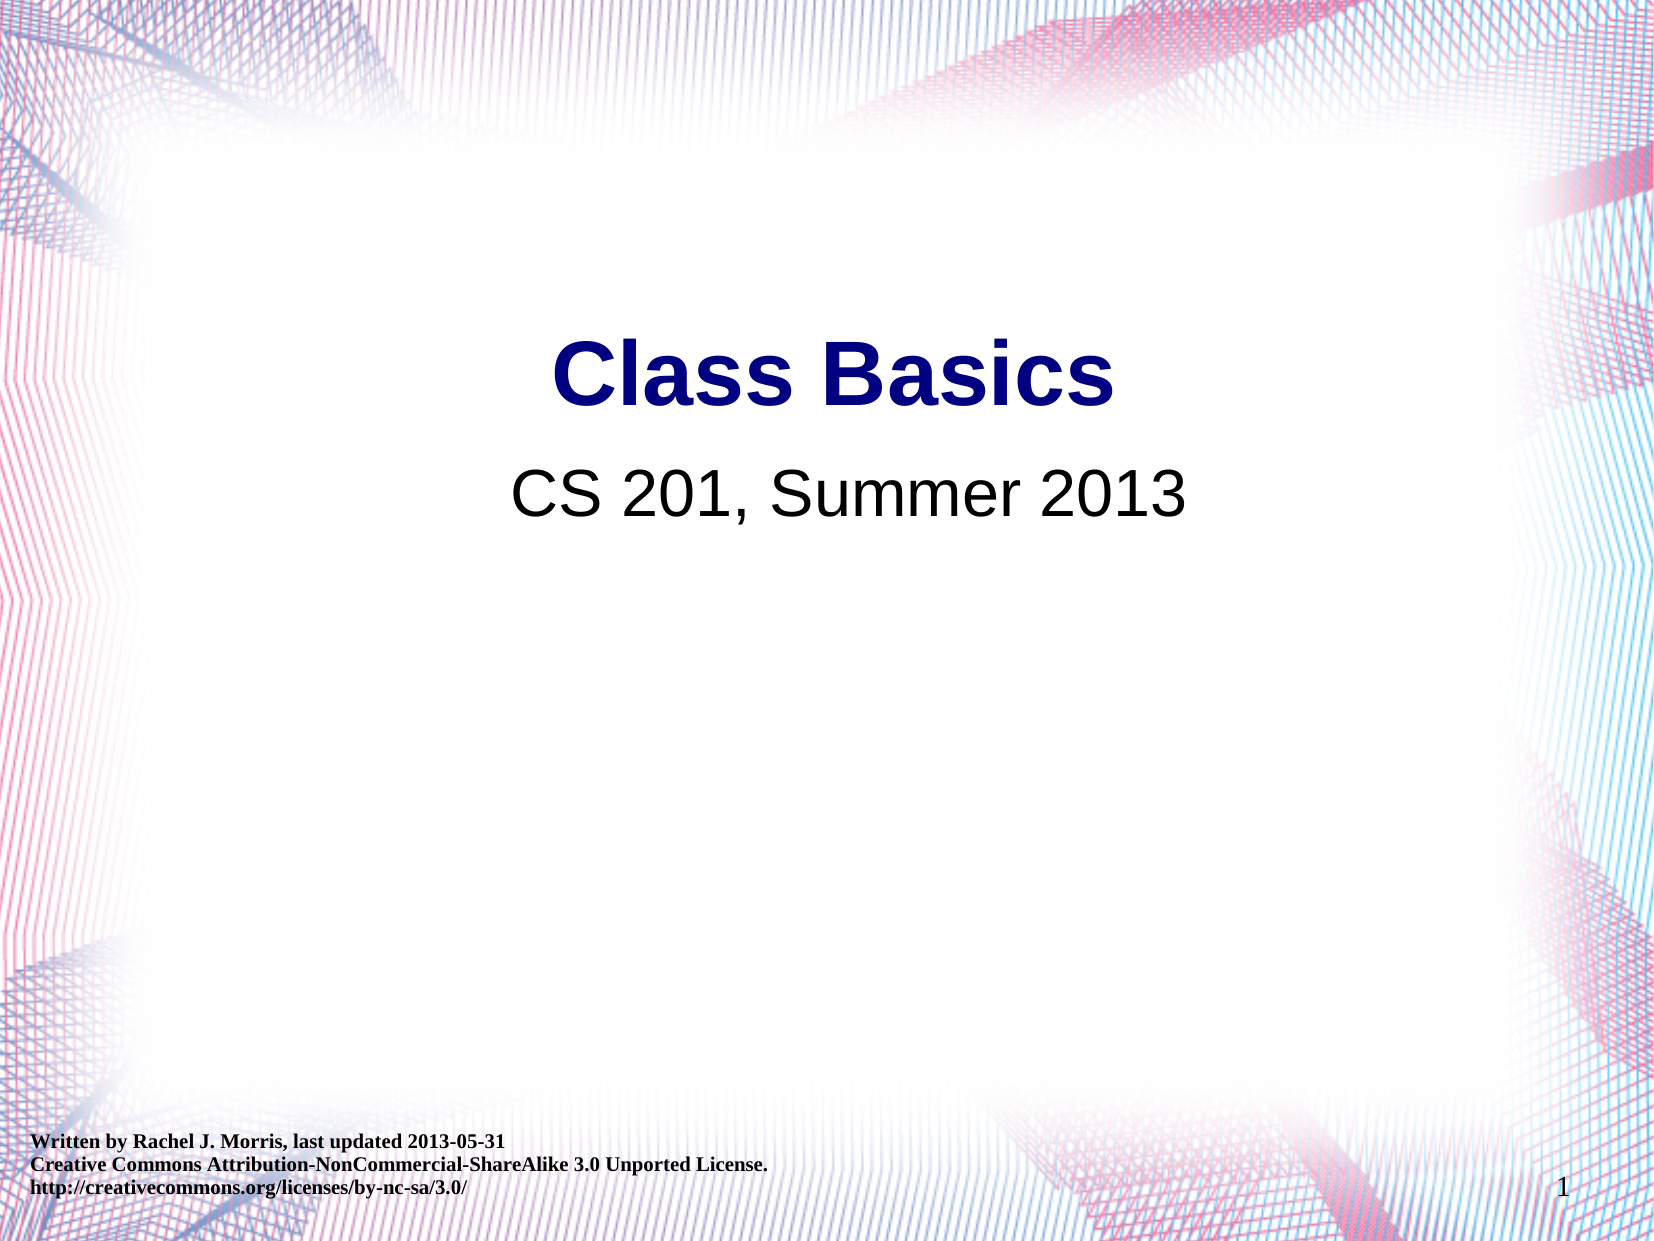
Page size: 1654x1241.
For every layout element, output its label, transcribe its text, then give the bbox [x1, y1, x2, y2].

text_box CS 201, Summer 2013 [123, 438, 1576, 548]
picture [0, 0, 1654, 1241]
title Class Basics [90, 270, 1579, 478]
